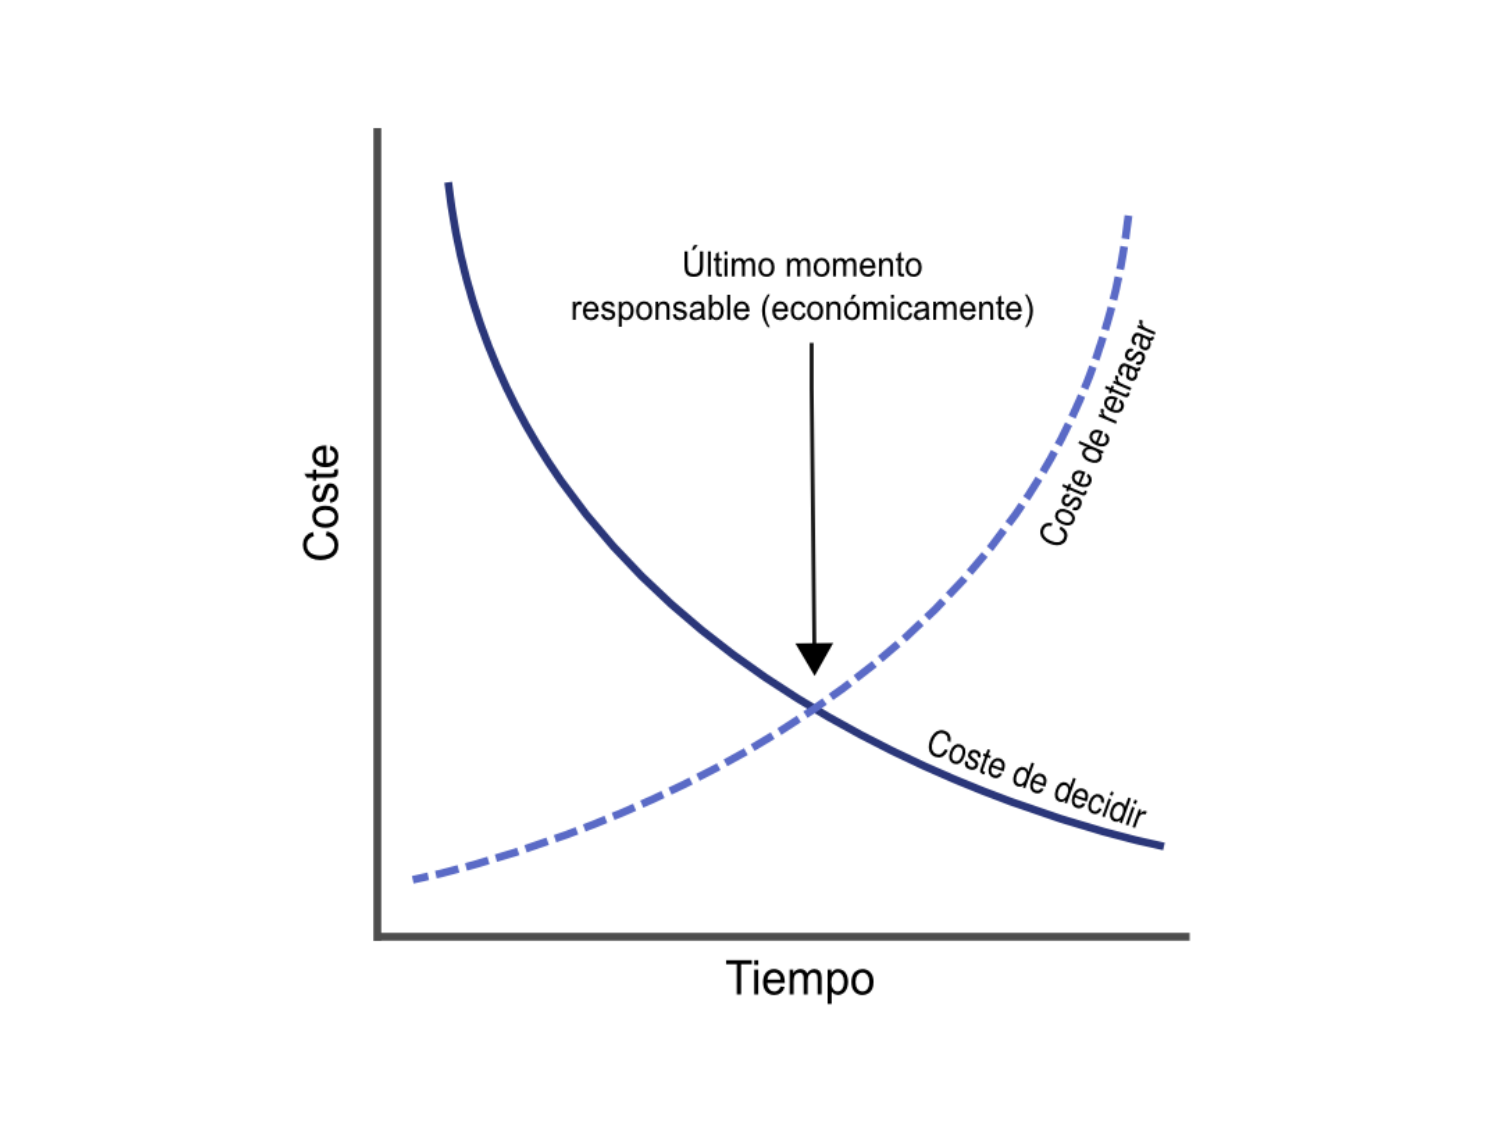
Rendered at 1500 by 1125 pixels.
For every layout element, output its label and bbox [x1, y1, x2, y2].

picture [290, 113, 1210, 1012]
